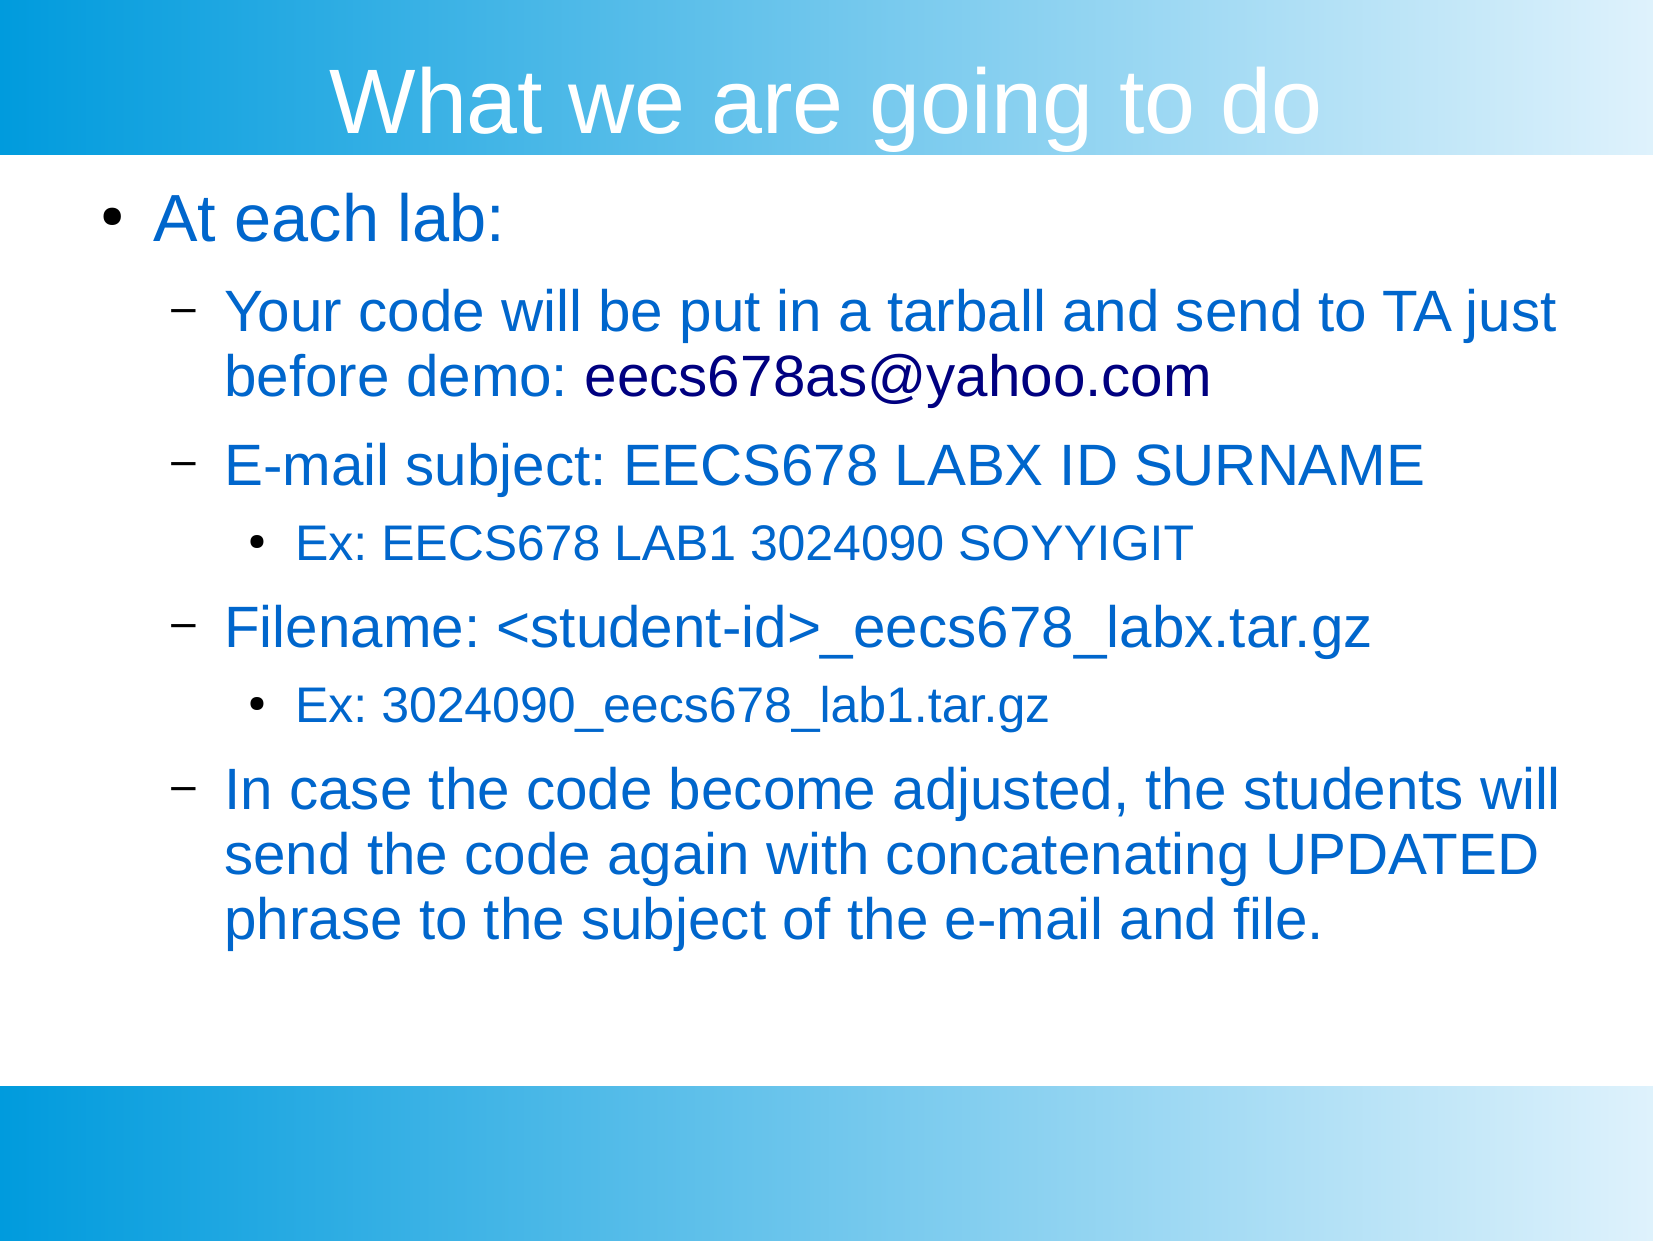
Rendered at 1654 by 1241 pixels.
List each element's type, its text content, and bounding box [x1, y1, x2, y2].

list At each lab: Your code will be put in a tarball and send to TA just before demo: eecs678as@yahoo.com E-mail subject: EECS678 LABX ID SURNAME Ex: EECS678 LAB1 3024090 SOYYIGIT Filename: <student-id>_eecs678_labx.tar.gz Ex: 3024090_eecs678_lab1.tar.gz In case the code become adjusted, the students will send the code again with concatenating UPDATED phrase to the subject of the e-mail and file. [82, 180, 1571, 901]
title What we are going to do [82, 49, 1571, 155]
